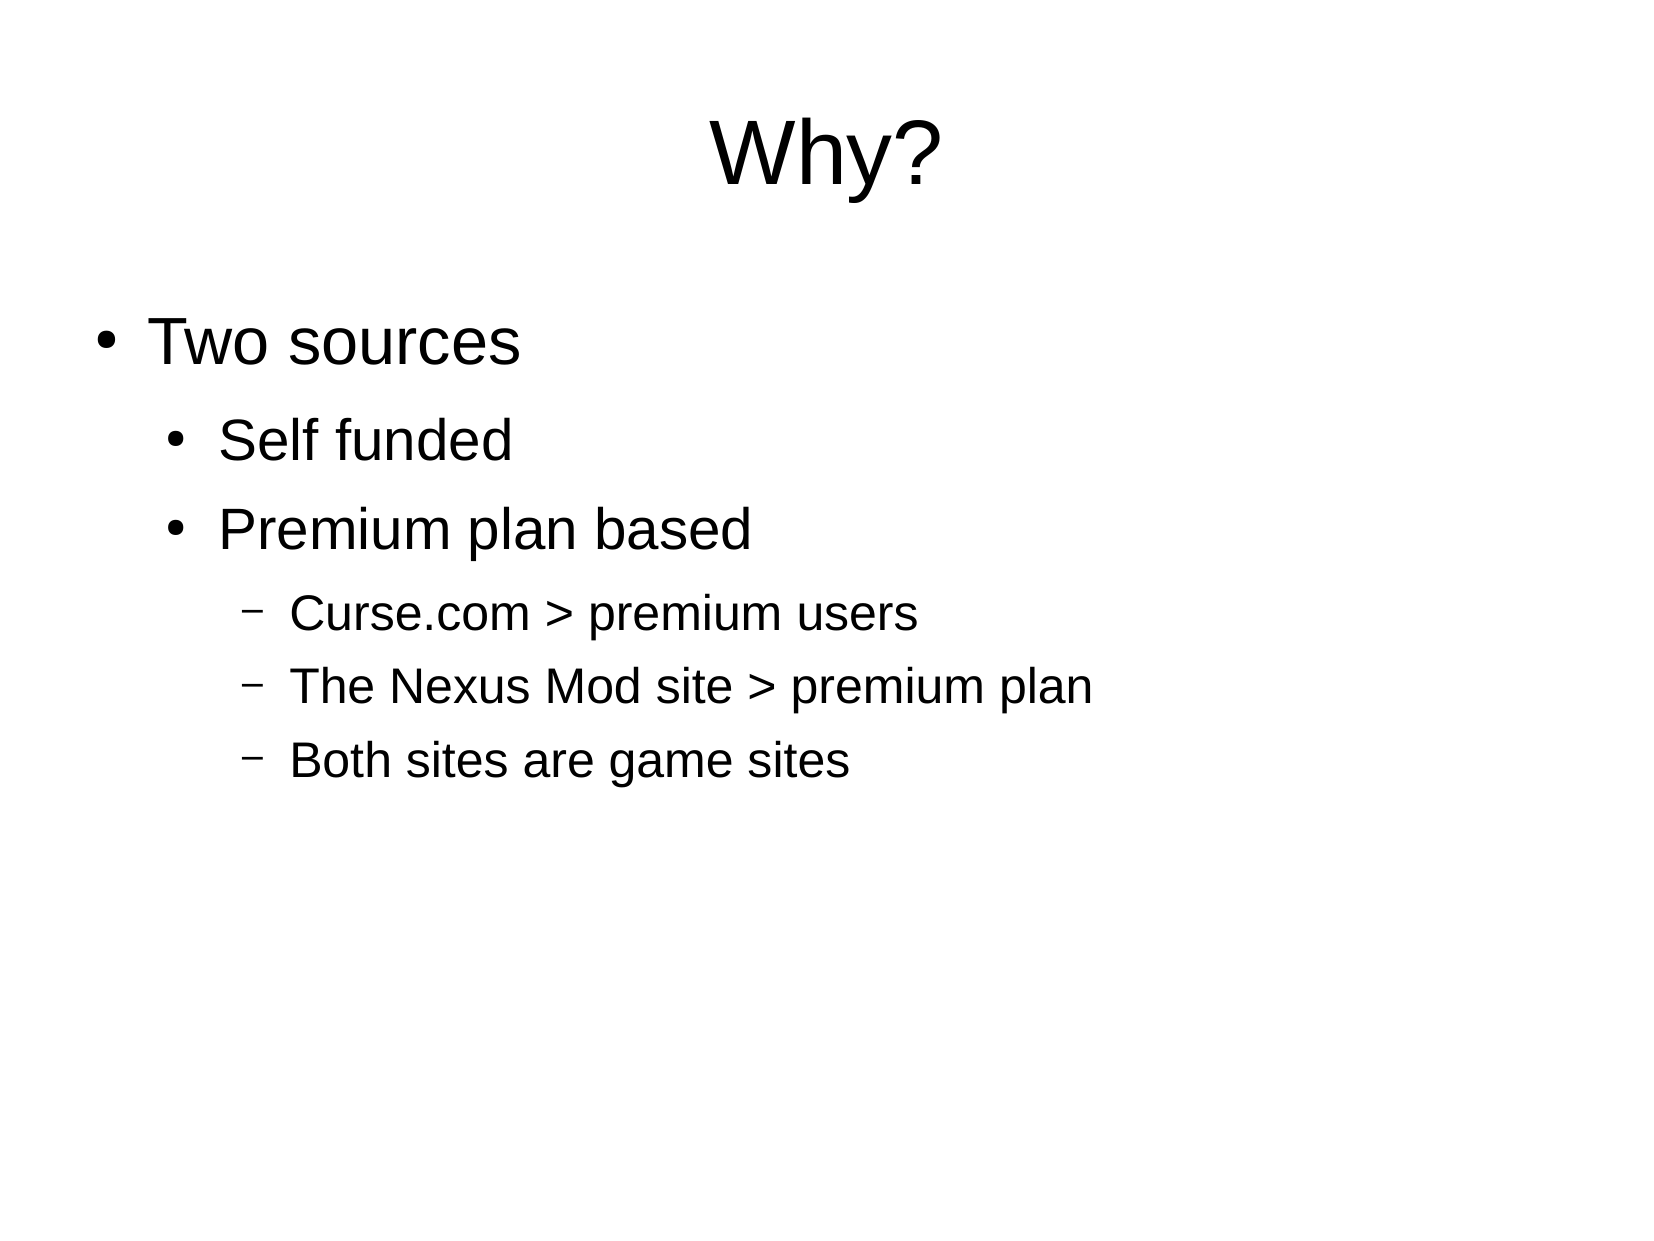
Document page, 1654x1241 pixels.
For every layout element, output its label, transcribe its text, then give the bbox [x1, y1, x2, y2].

list Two sources Self funded Premium plan based Curse.com > premium users The Nexus Mod site > premium plan Both sites are game sites [76, 303, 1565, 1123]
title Why? [82, 49, 1571, 257]
